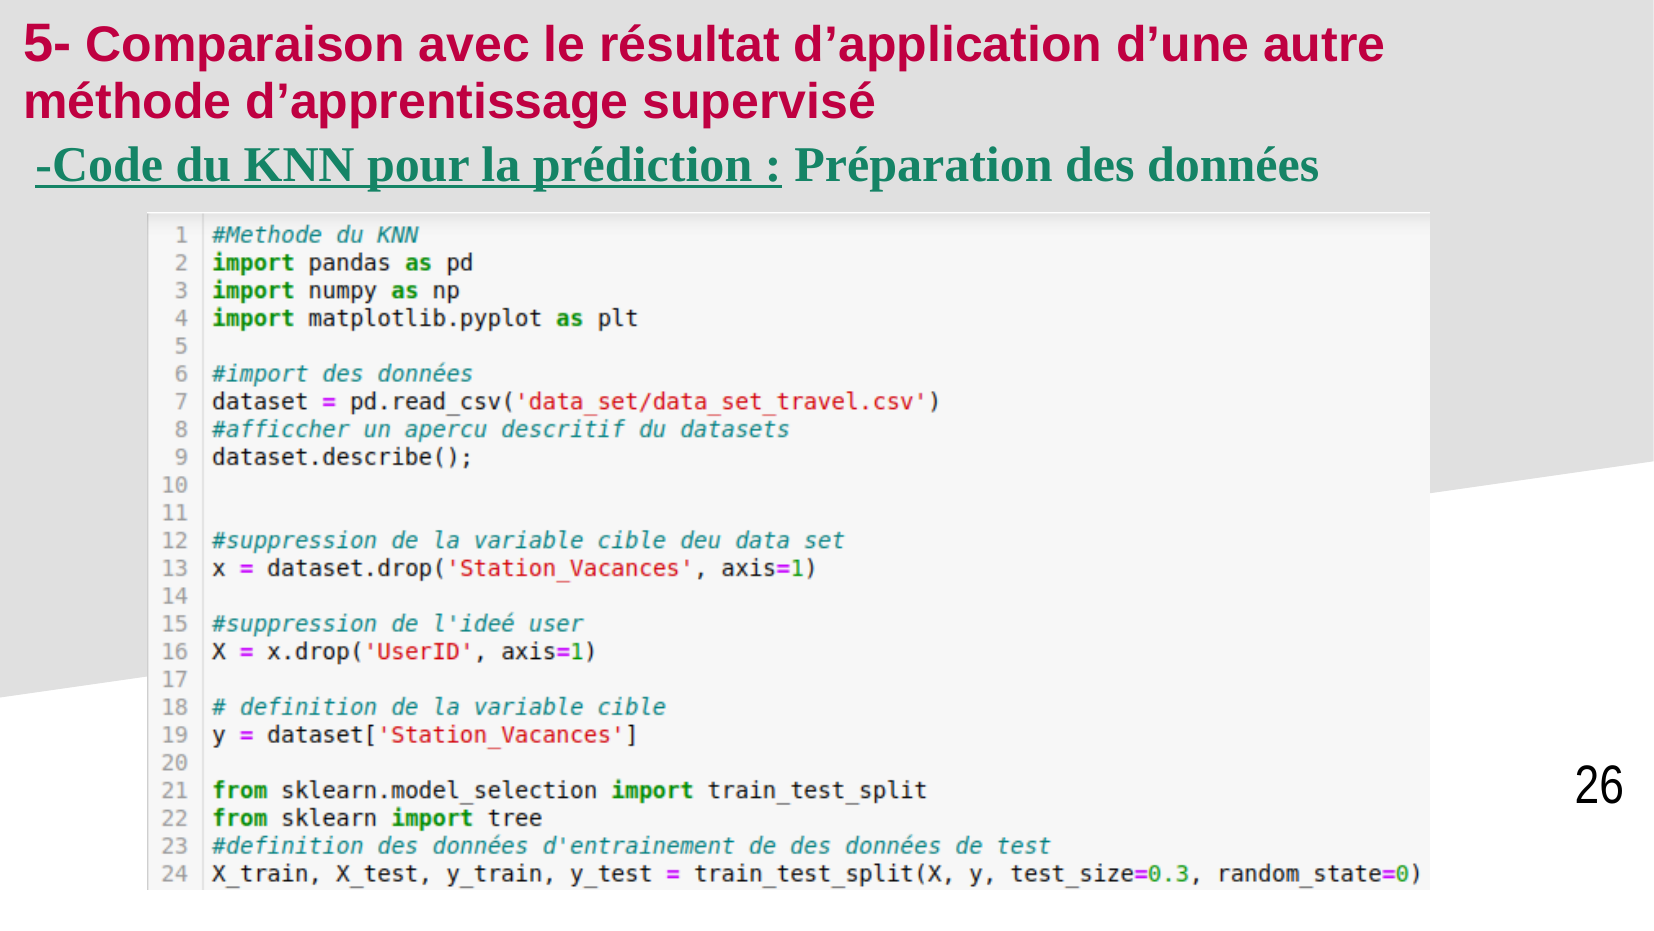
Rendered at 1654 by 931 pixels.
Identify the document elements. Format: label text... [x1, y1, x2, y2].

title 5- Comparaison avec le résultat d’application d’une autre méthode d’apprentissage supervisé [23, 11, 1607, 130]
picture [147, 212, 1430, 890]
text_box -Code du KNN pour la prédiction : Préparation des données [35, 129, 1607, 249]
